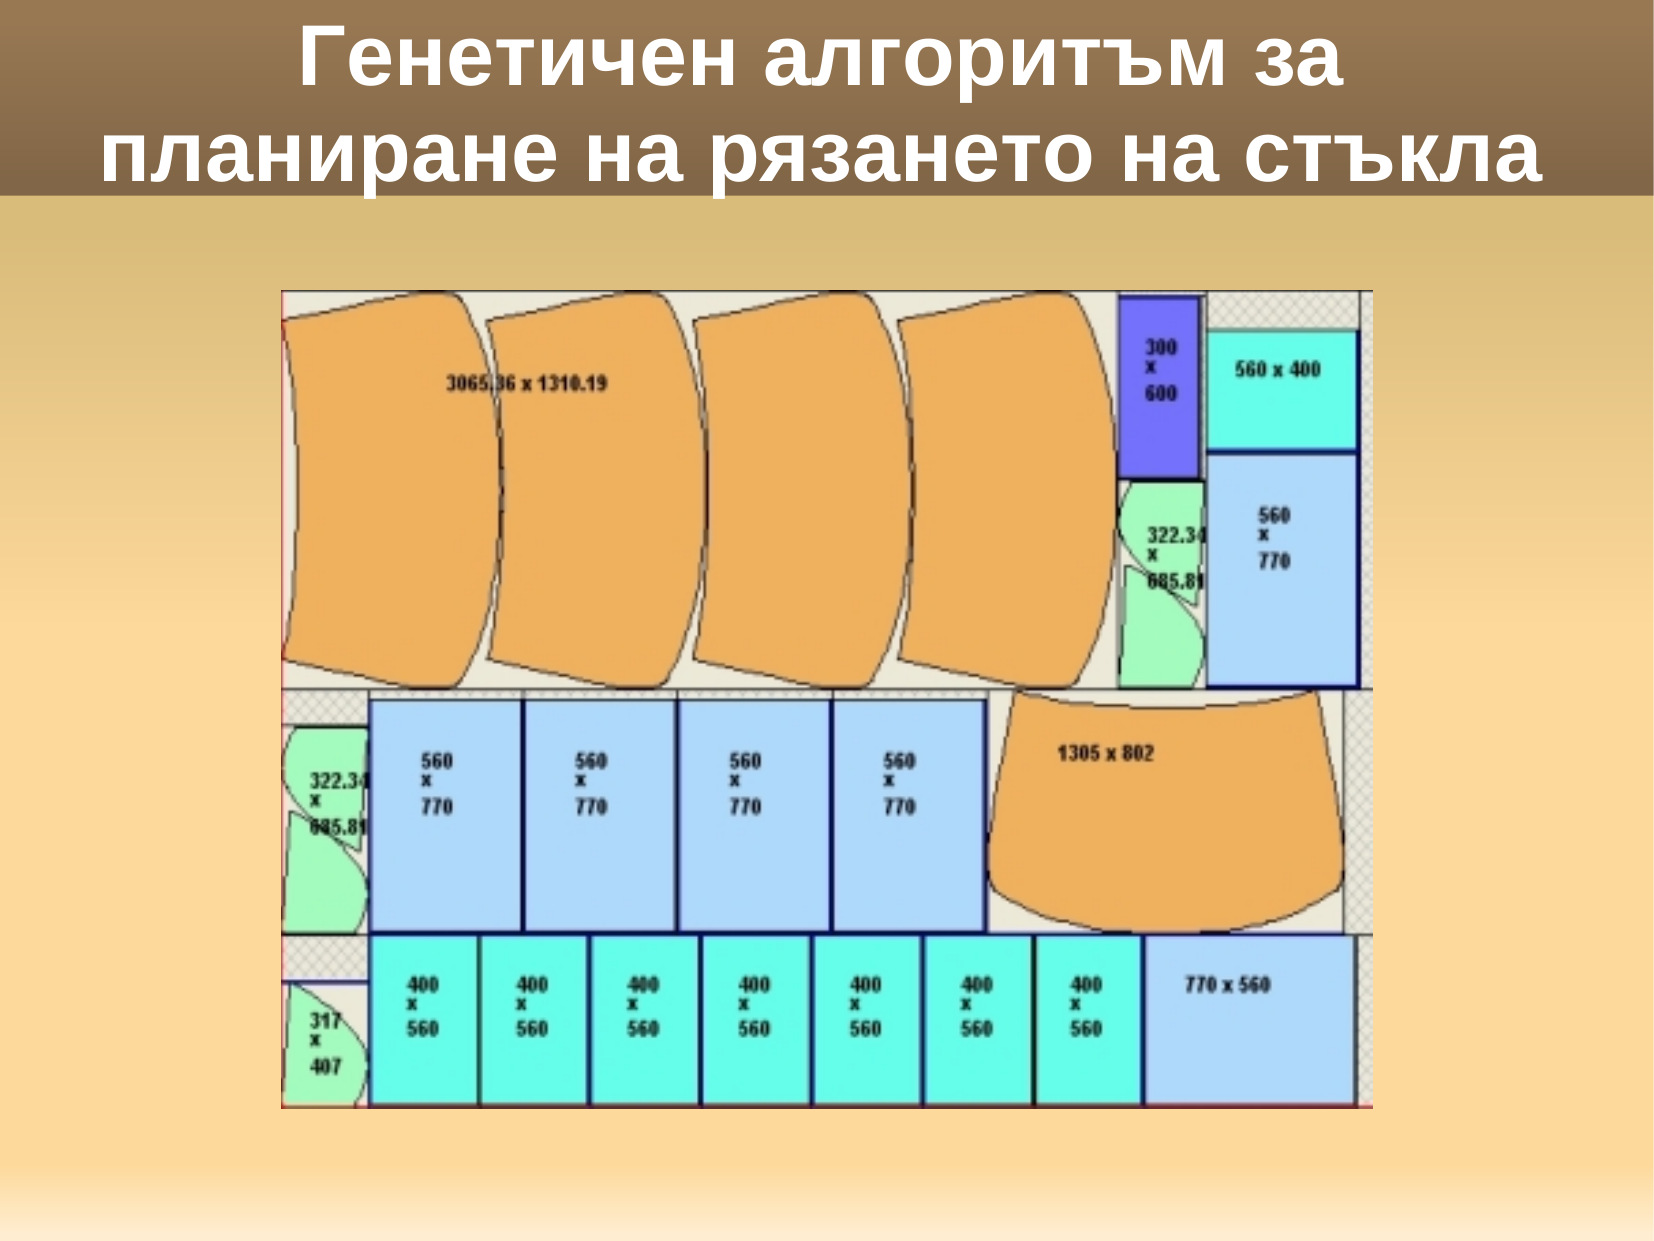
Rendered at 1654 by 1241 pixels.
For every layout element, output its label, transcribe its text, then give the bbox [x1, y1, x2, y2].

picture [0, 0, 1654, 1241]
title Генетичен алгоритъм за планиране на рязането на стъкла [76, 0, 1565, 208]
